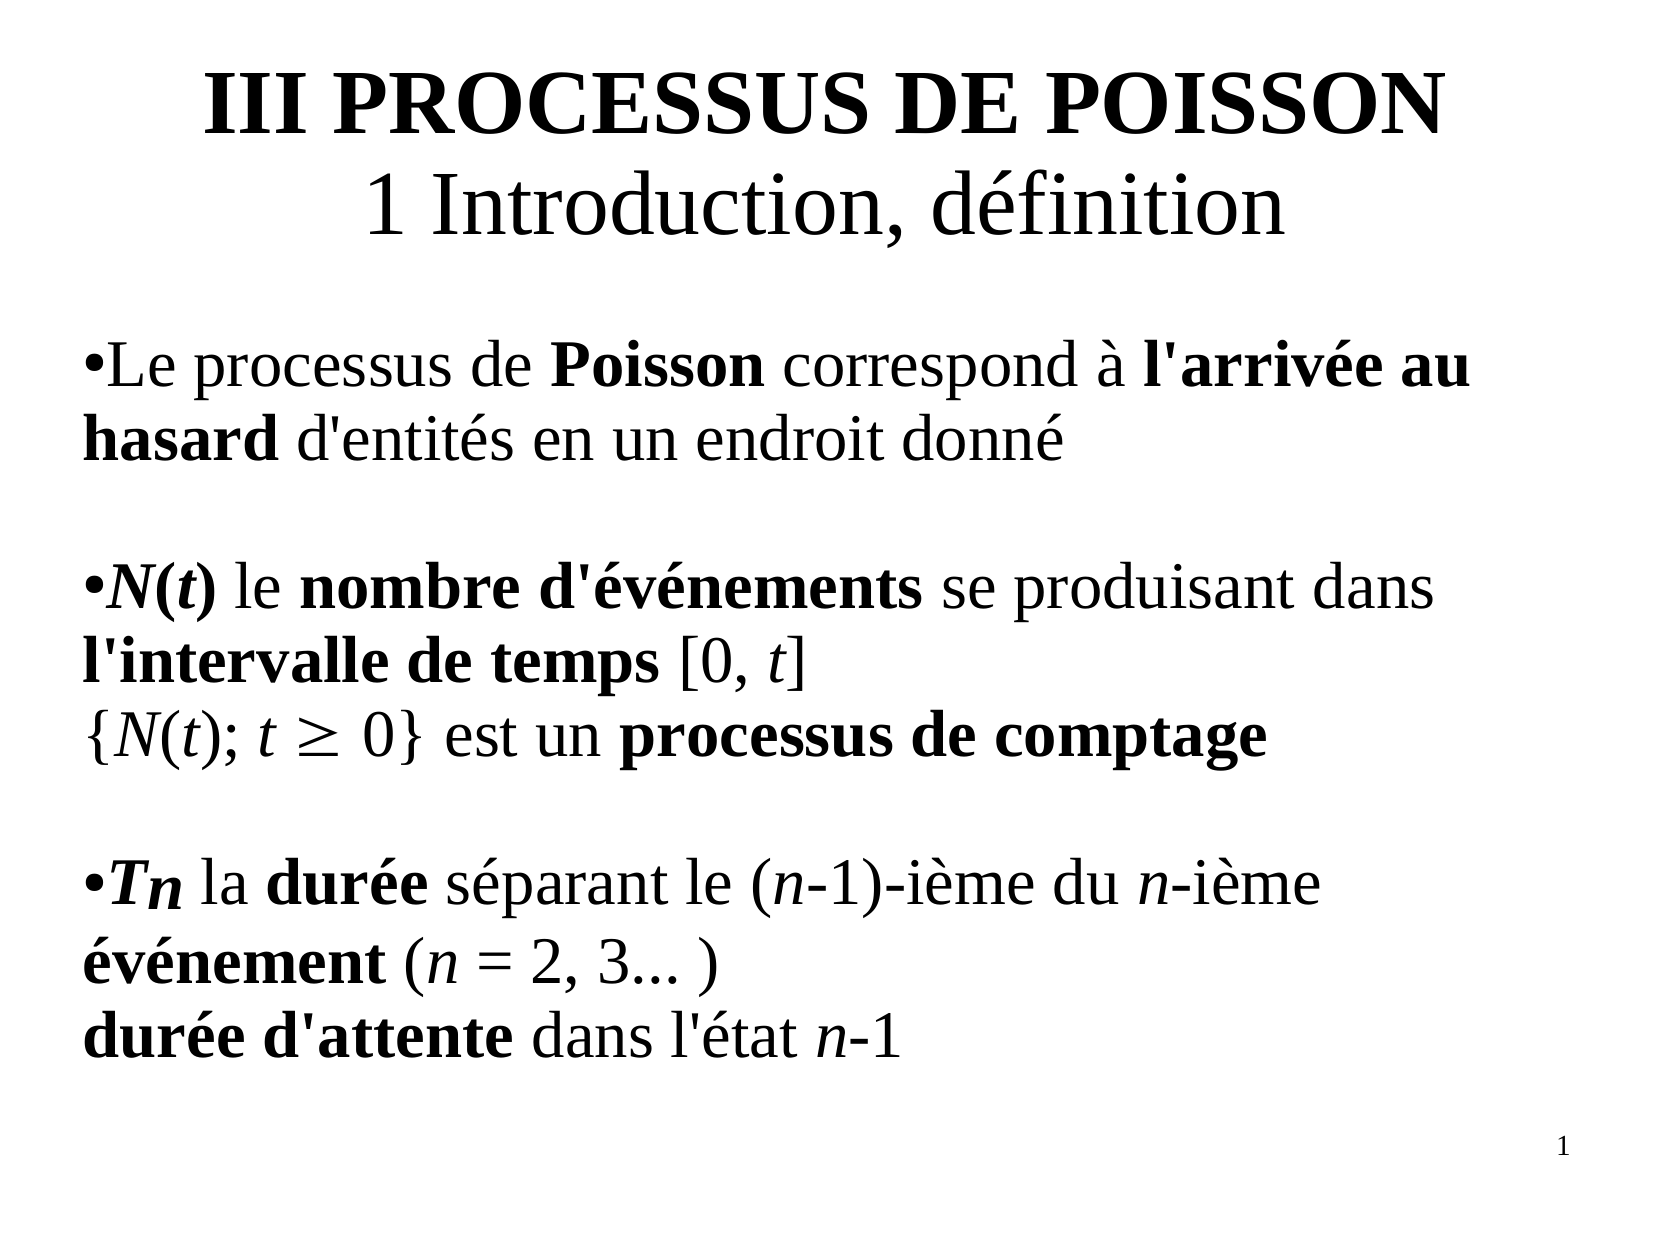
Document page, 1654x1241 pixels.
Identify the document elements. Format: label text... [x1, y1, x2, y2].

title III PROCESSUS DE POISSON 1 Introduction, définition [82, 49, 1571, 257]
subtitle Le processus de Poisson correspond à l'arrivée au hasard d'entités en un endroit donné N(t) le nombre d'événements se produisant dans l'intervalle de temps [0, t] {N(t); t  0} est un processus de comptage Tn la durée séparant le (n-1)-ième du n-ième événement (n = 2, 3... ) durée d'attente dans l'état n-1 [82, 290, 1571, 1109]
